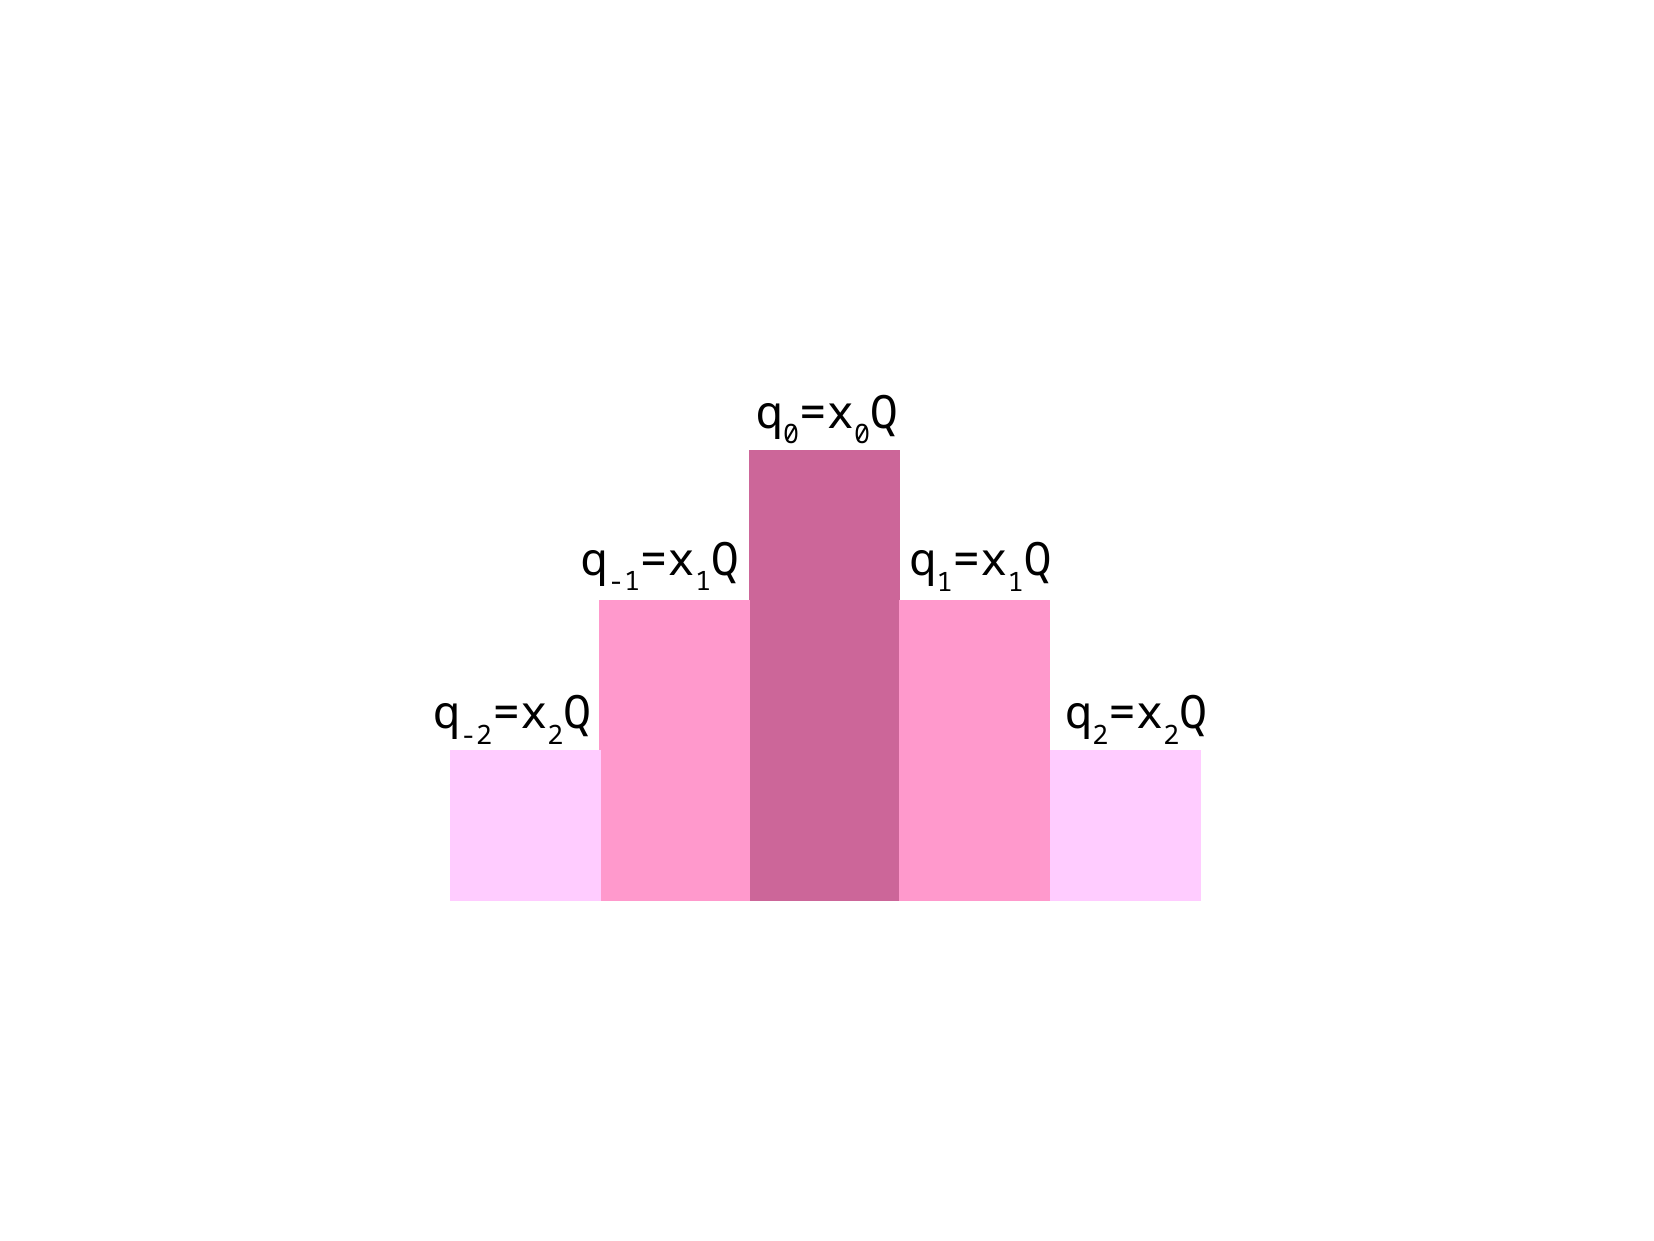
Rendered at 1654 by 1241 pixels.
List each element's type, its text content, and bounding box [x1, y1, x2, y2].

text_box q0=x0Q [740, 371, 936, 450]
text_box [450, 450, 1201, 901]
text_box q-1=x1Q [565, 519, 761, 597]
text_box q-2=x2Q [418, 672, 614, 751]
text_box q1=x1Q [894, 519, 1090, 597]
text_box q2=x2Q [1050, 672, 1246, 751]
